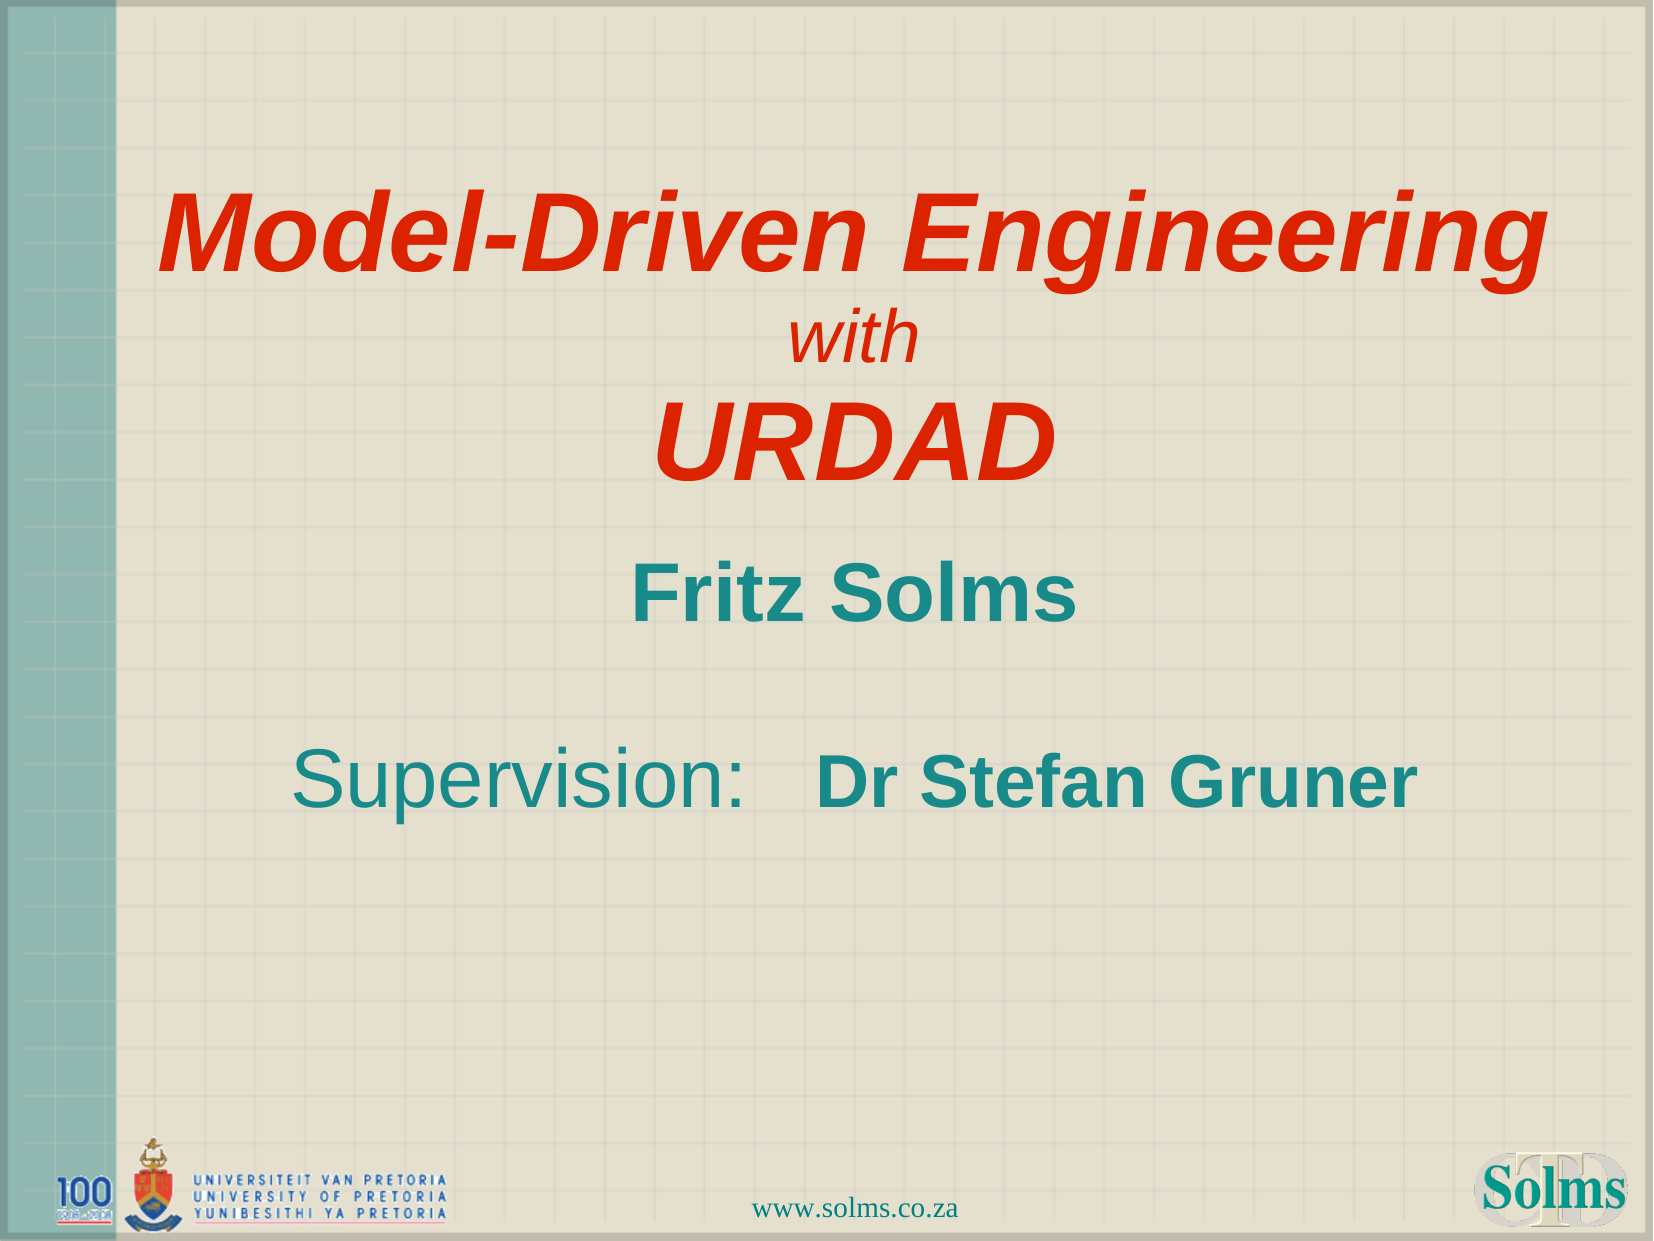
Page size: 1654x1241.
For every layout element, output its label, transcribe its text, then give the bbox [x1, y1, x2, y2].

picture [0, 0, 1654, 1241]
subtitle Model-Driven Engineering with URDAD Fritz Solms Supervision: Dr Stefan Gruner [139, 169, 1571, 951]
